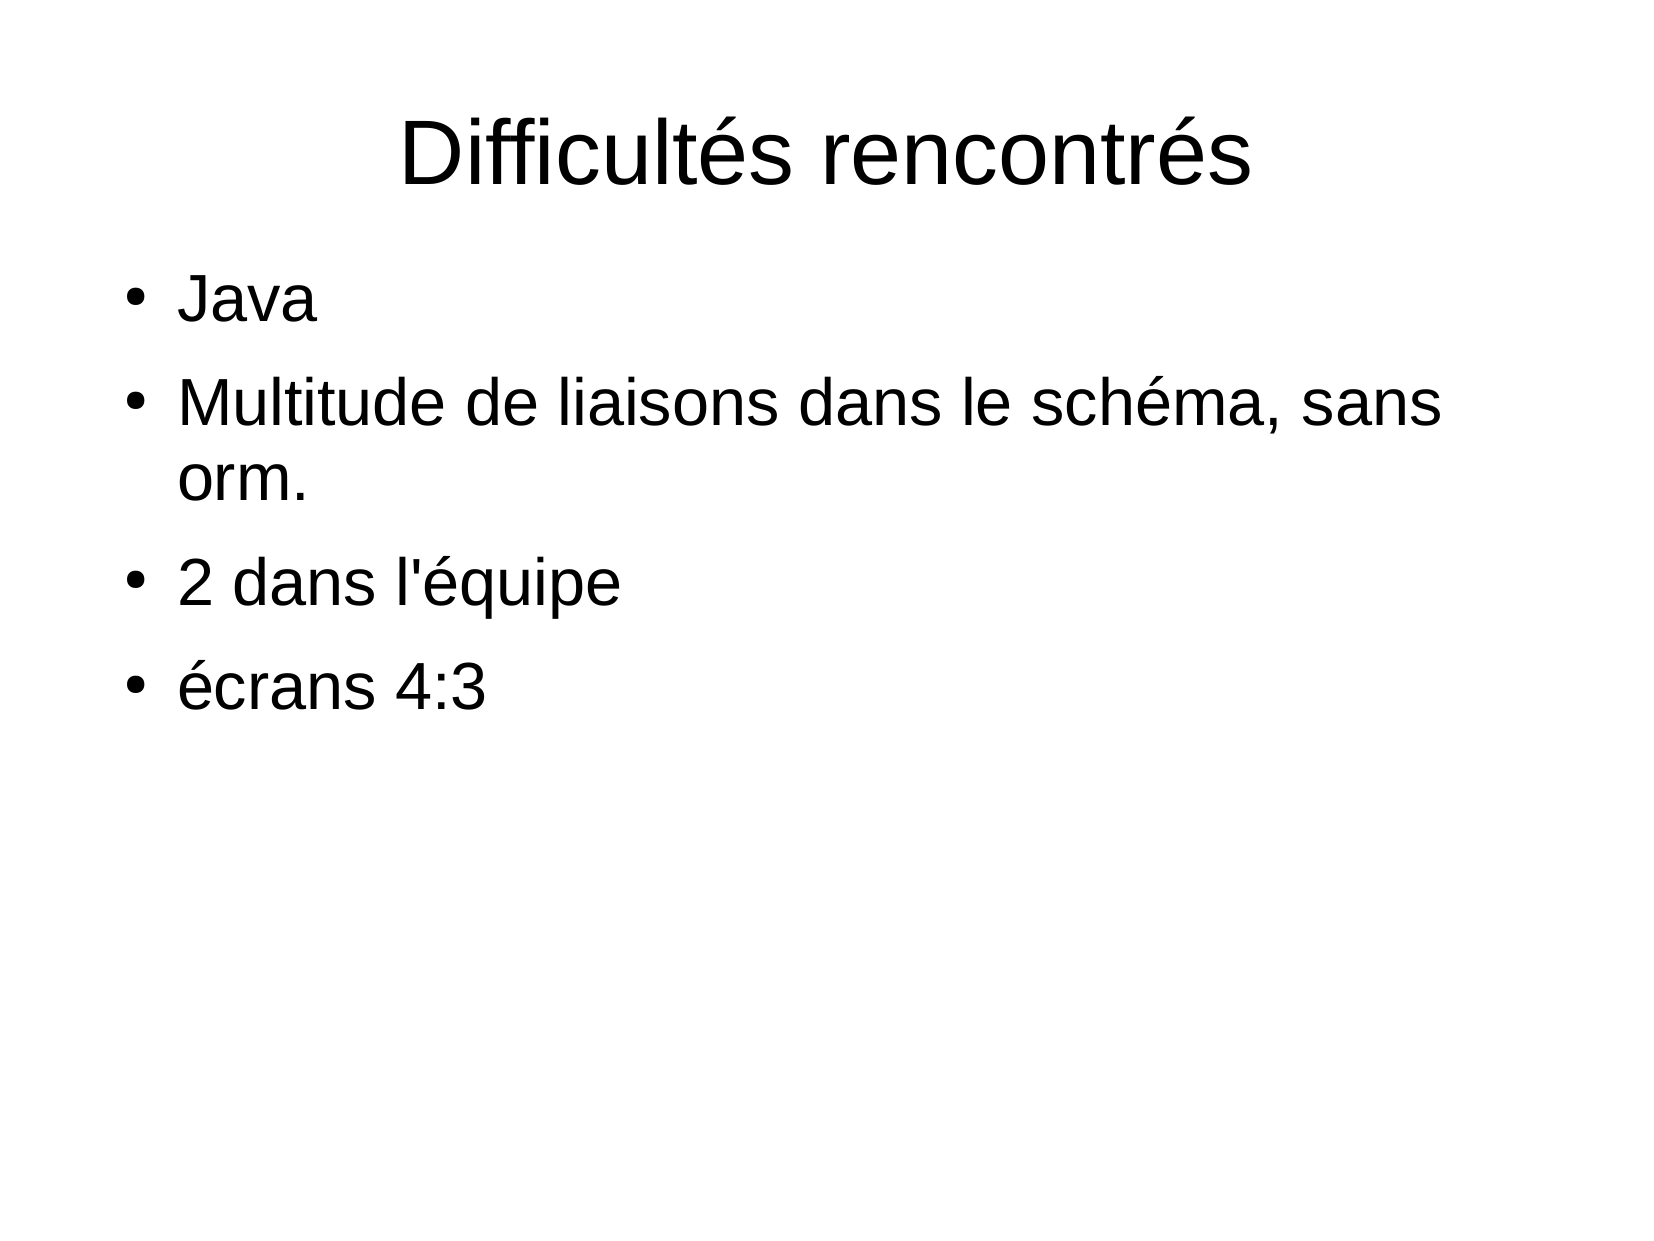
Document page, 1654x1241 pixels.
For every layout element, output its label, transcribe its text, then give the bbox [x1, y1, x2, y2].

title Difficultés rencontrés [82, 49, 1571, 257]
list Java Multitude de liaisons dans le schéma, sans orm. 2 dans l'équipe écrans 4:3 [106, 261, 1571, 981]
